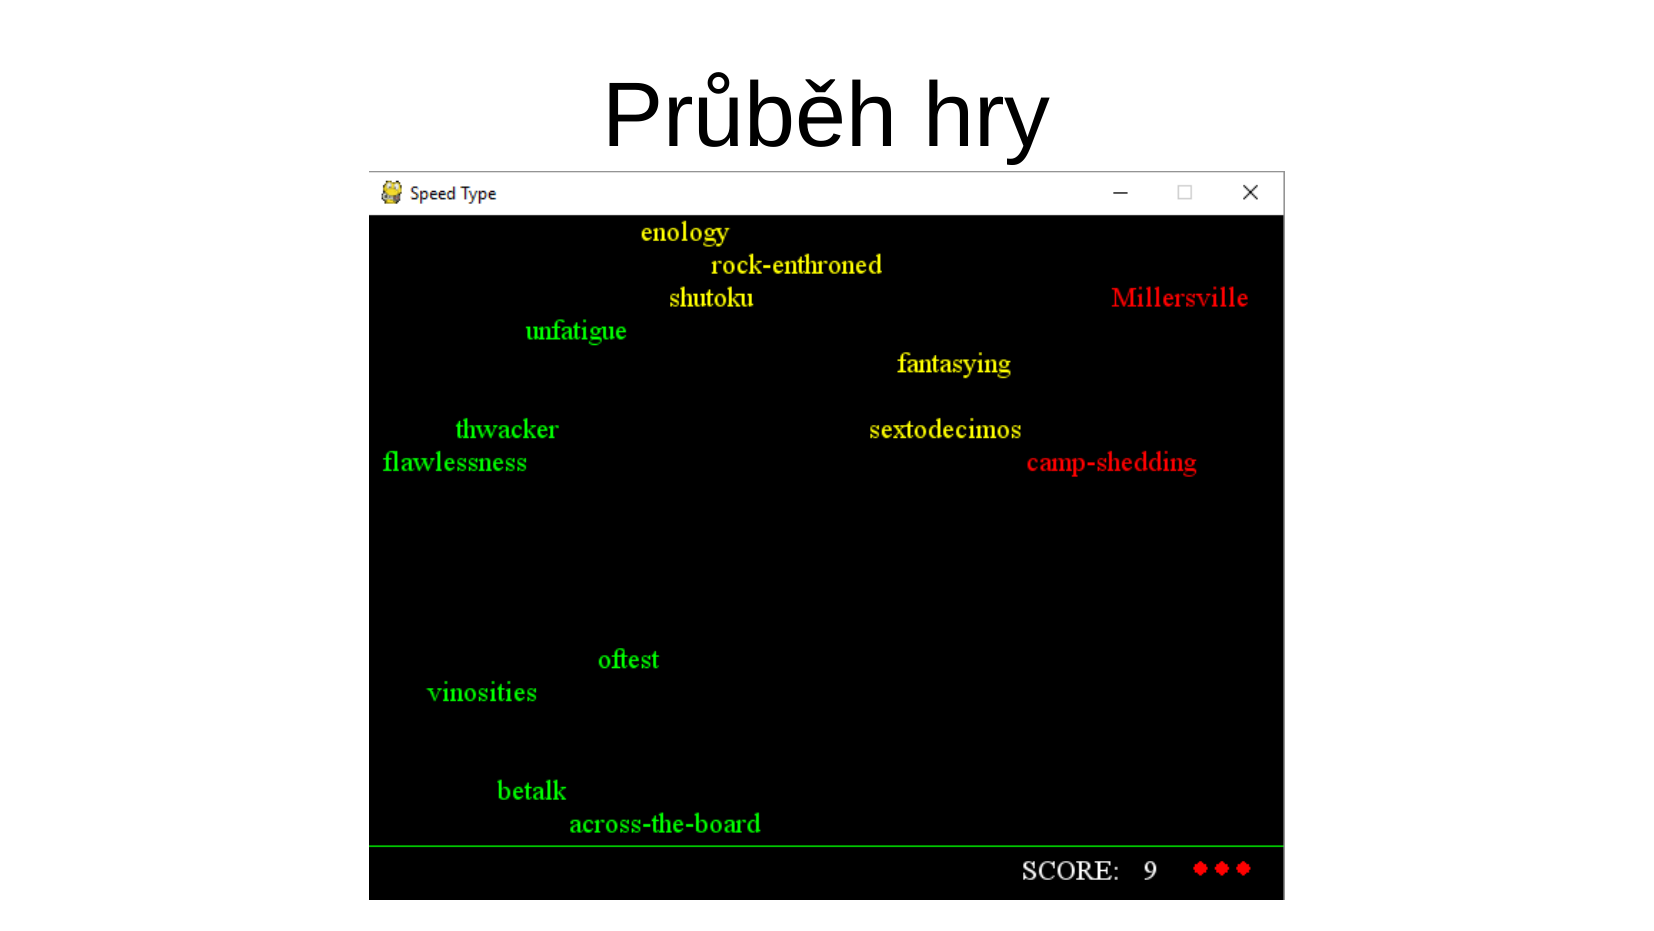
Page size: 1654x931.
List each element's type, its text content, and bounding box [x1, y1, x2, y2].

title Průběh hry [82, 37, 1571, 193]
picture [369, 171, 1285, 901]
